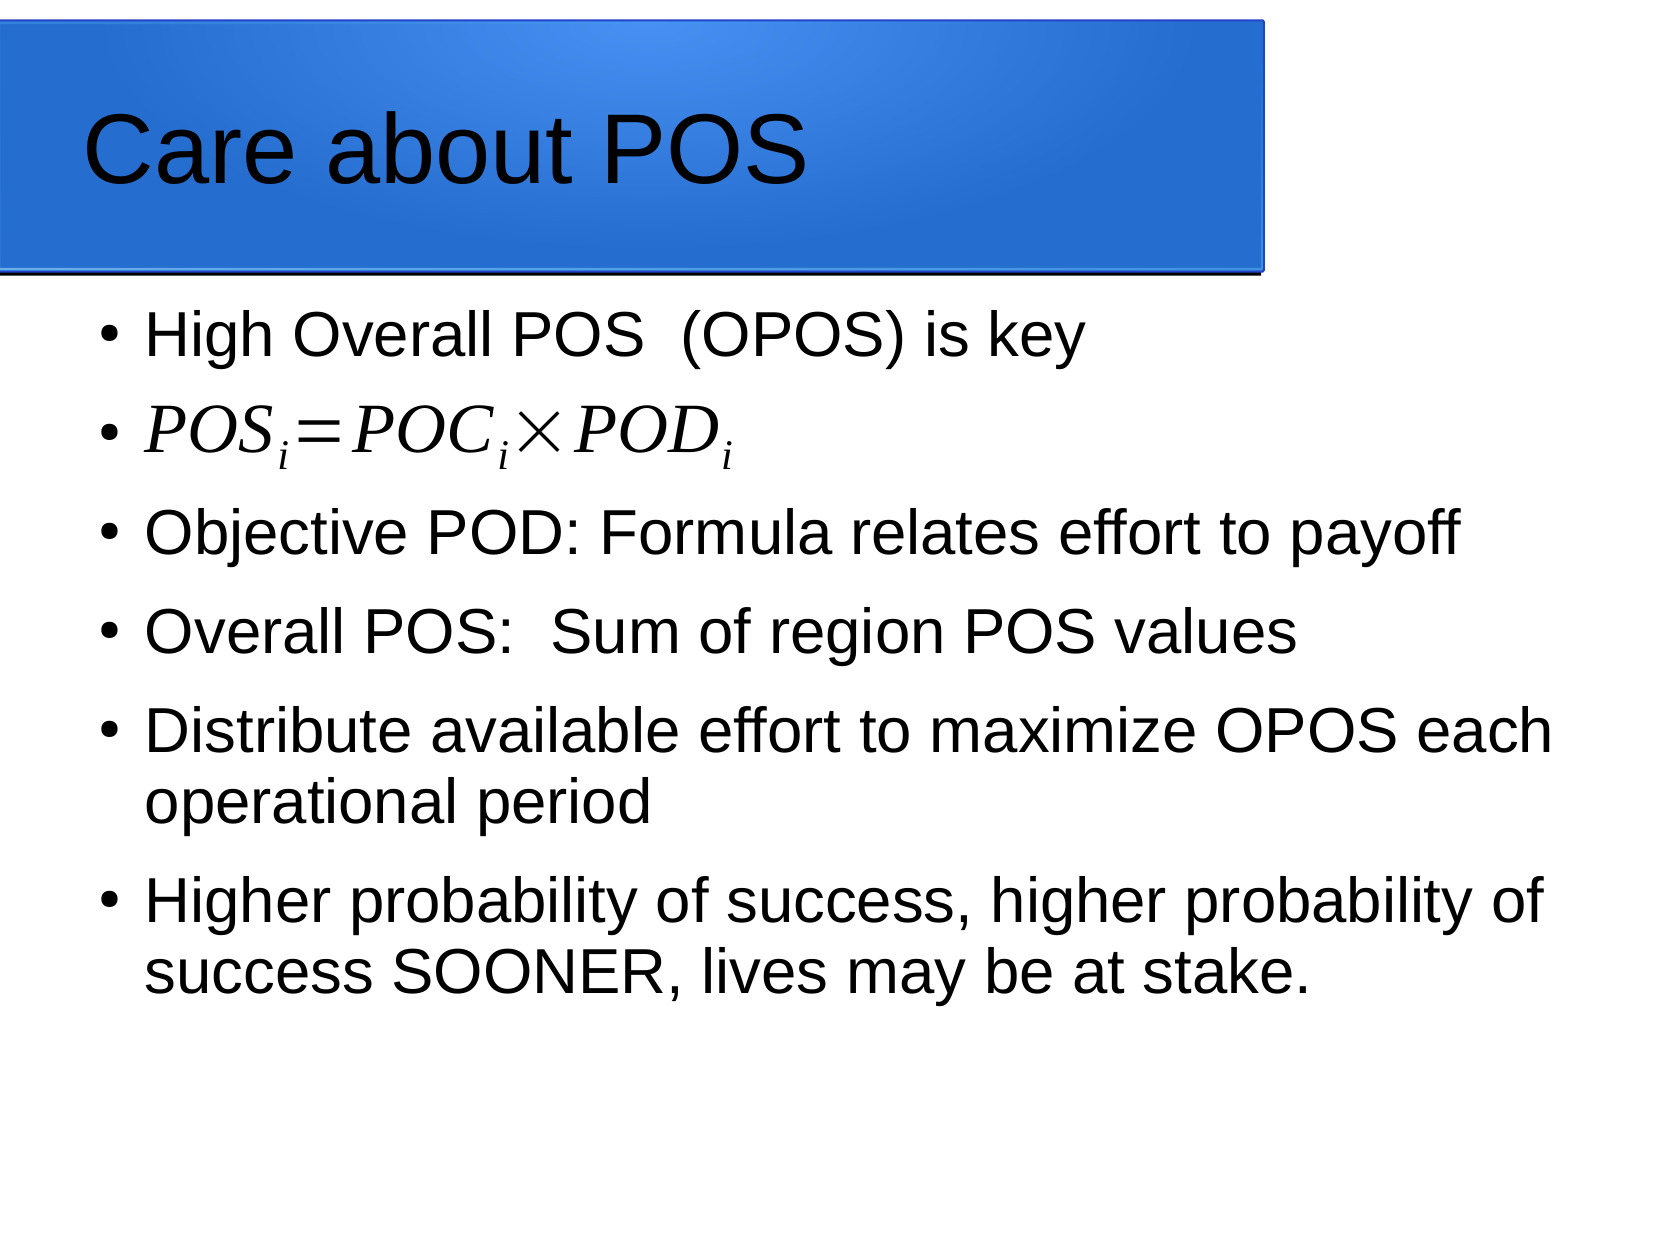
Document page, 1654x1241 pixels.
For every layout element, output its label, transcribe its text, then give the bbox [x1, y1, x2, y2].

chart [135, 390, 740, 479]
list High Overall POS (OPOS) is key Objective POD: Formula relates effort to payoff Overall POS: Sum of region POS values Distribute available effort to maximize OPOS each operational period Higher probability of success, higher probability of success SOONER, lives may be at stake. [82, 299, 1571, 1019]
title Care about POS [82, 47, 1235, 252]
